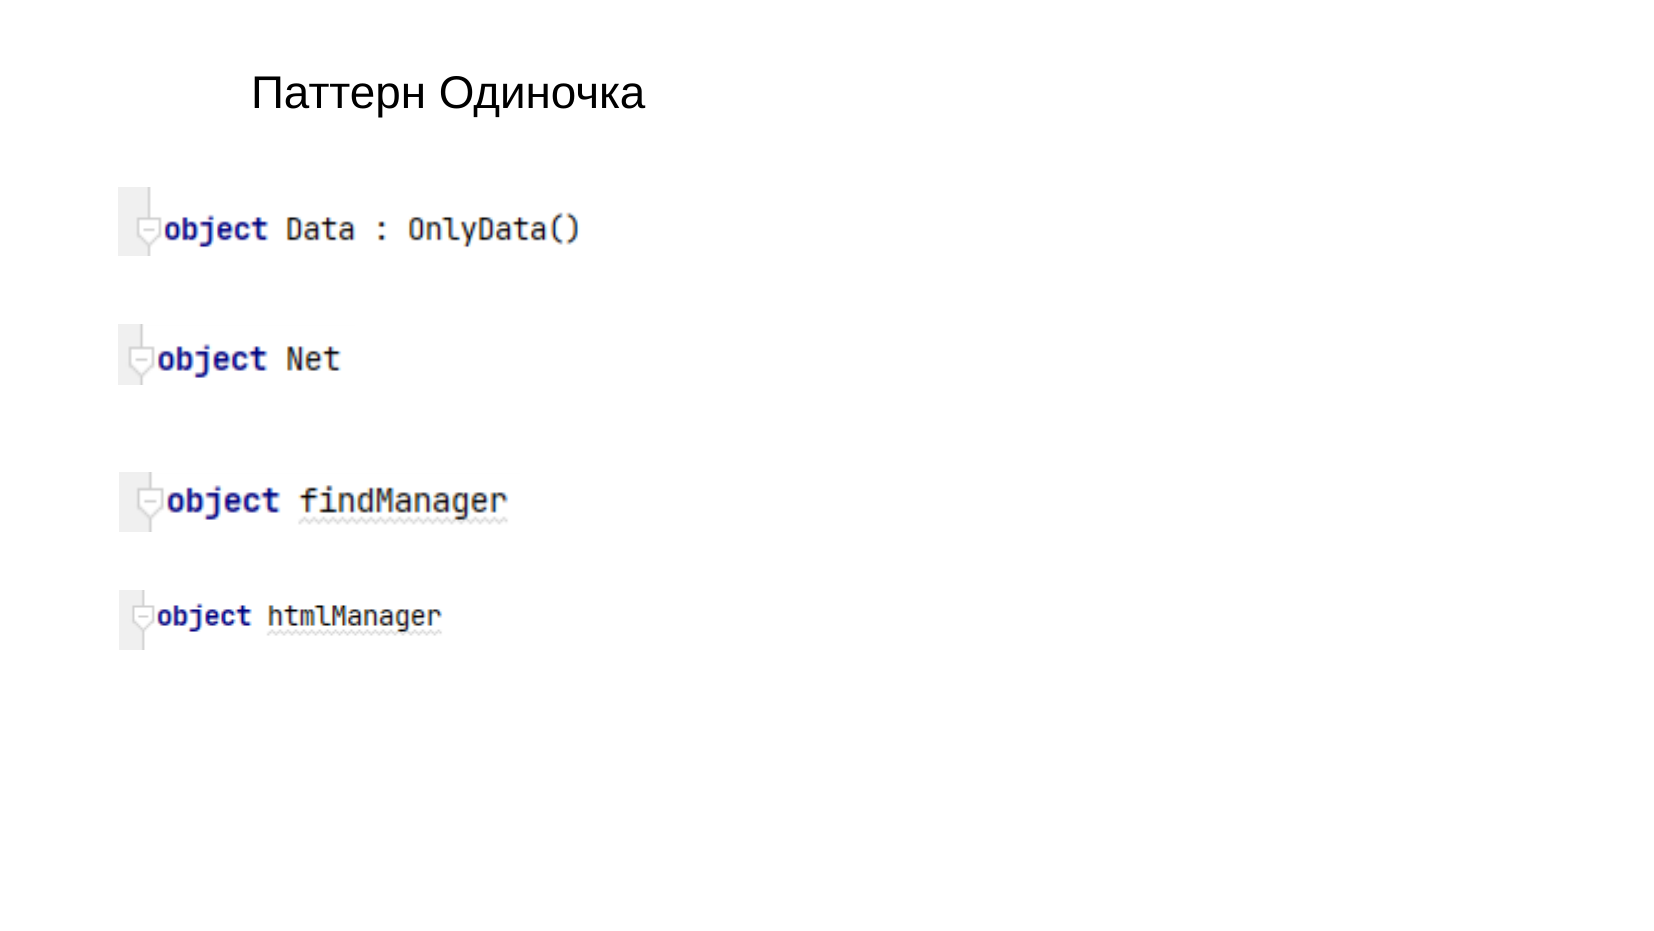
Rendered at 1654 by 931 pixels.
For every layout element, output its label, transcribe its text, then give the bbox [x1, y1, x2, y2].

picture [118, 324, 355, 385]
picture [119, 472, 520, 532]
picture [118, 187, 591, 256]
picture [119, 590, 454, 650]
text_box Паттерн Одиночка [236, 59, 886, 126]
